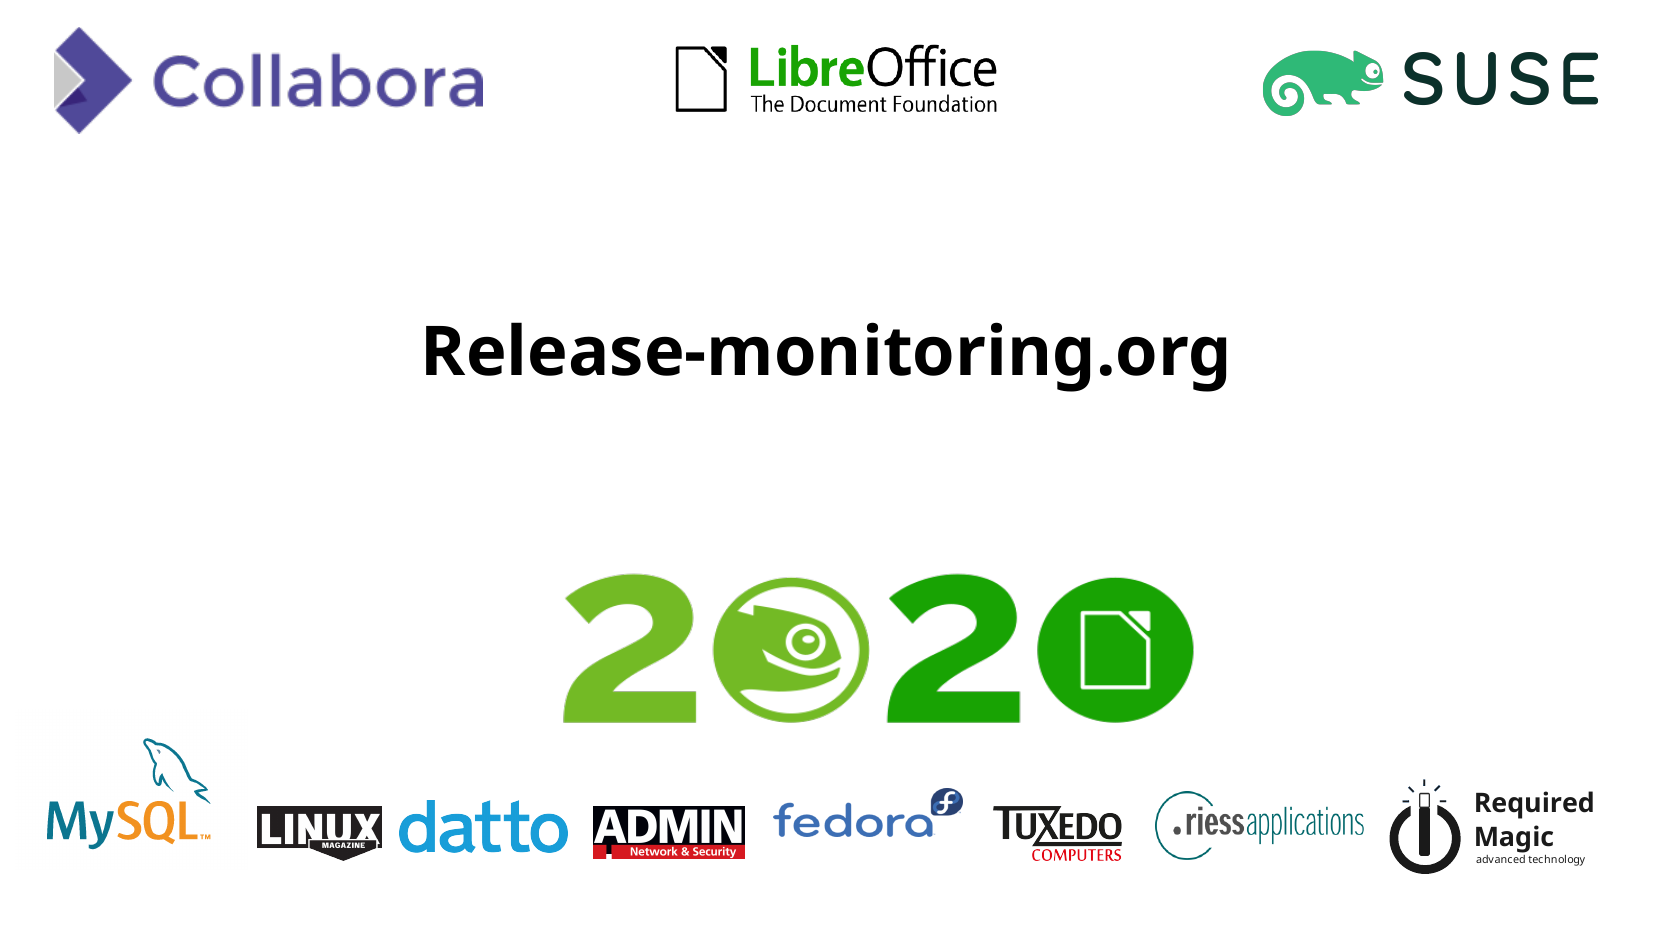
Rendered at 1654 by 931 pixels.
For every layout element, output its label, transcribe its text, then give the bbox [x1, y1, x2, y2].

picture [15, 709, 248, 871]
picture [993, 806, 1122, 861]
picture [1215, 2, 1645, 156]
picture [593, 806, 745, 859]
picture [649, 15, 1021, 141]
picture [257, 806, 382, 861]
picture [1155, 791, 1364, 860]
picture [523, 558, 1217, 750]
picture [399, 800, 568, 853]
title Release-monitoring.org [365, 268, 1288, 430]
picture [773, 774, 963, 850]
picture [54, 27, 483, 134]
